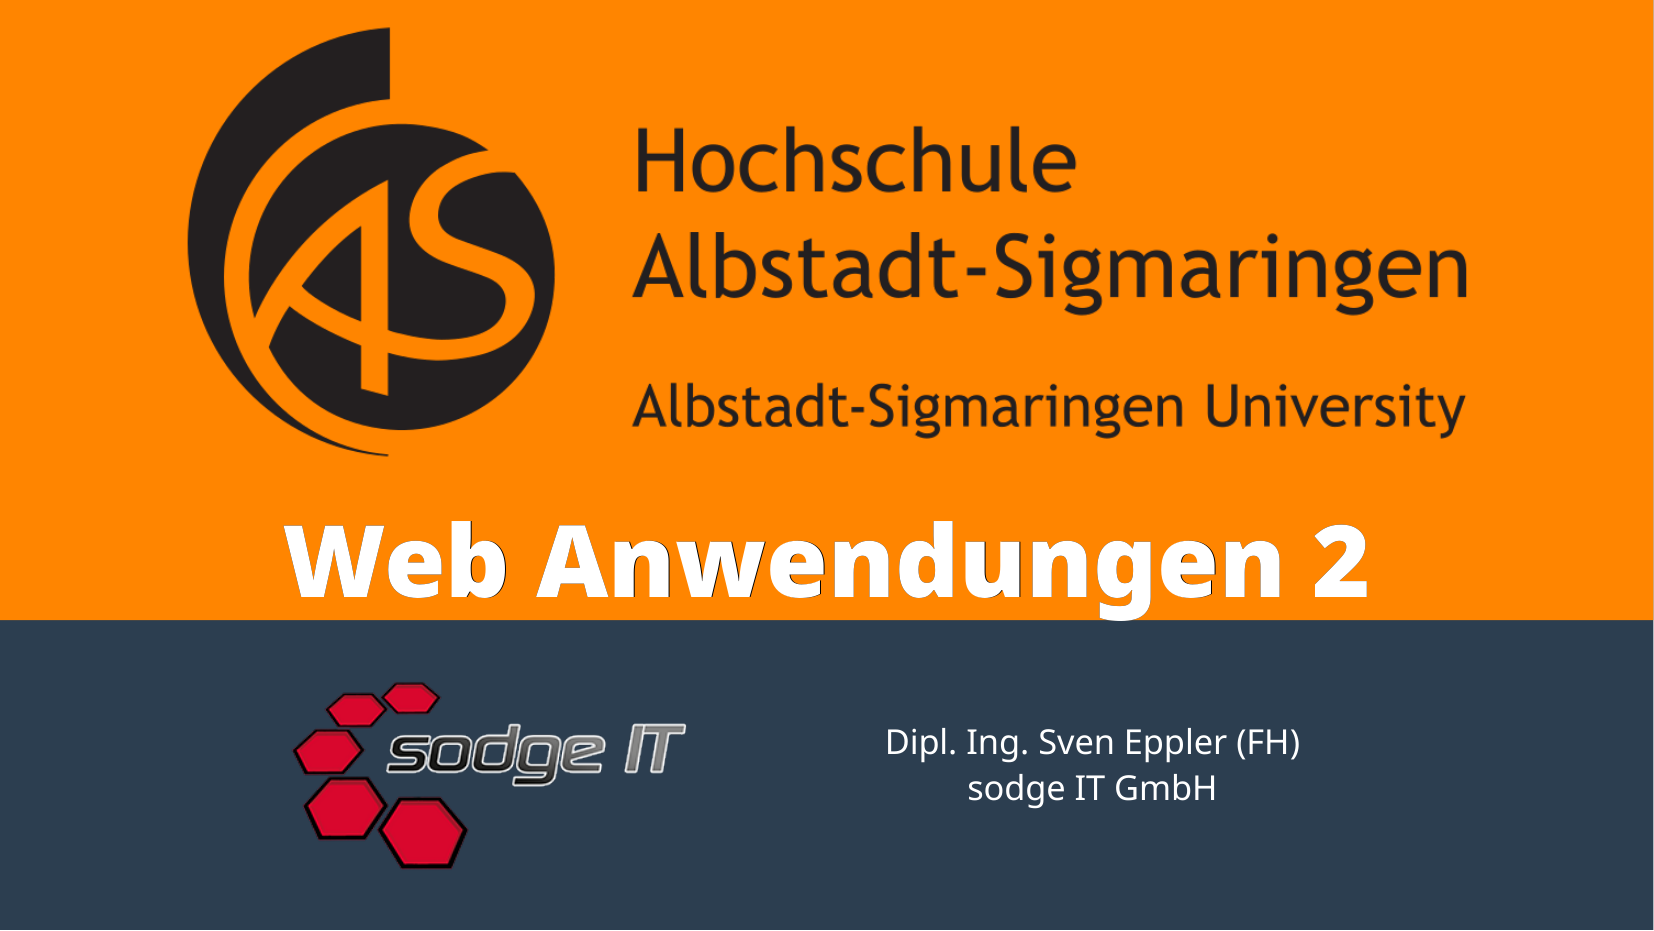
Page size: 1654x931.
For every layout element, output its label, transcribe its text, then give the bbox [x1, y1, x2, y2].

subtitle Dipl. Ing. Sven Eppler (FH) sodge IT GmbH [590, 642, 1595, 886]
picture [168, 11, 1486, 473]
picture [271, 677, 697, 875]
title Web Anwendungen 2 [59, 436, 1595, 612]
